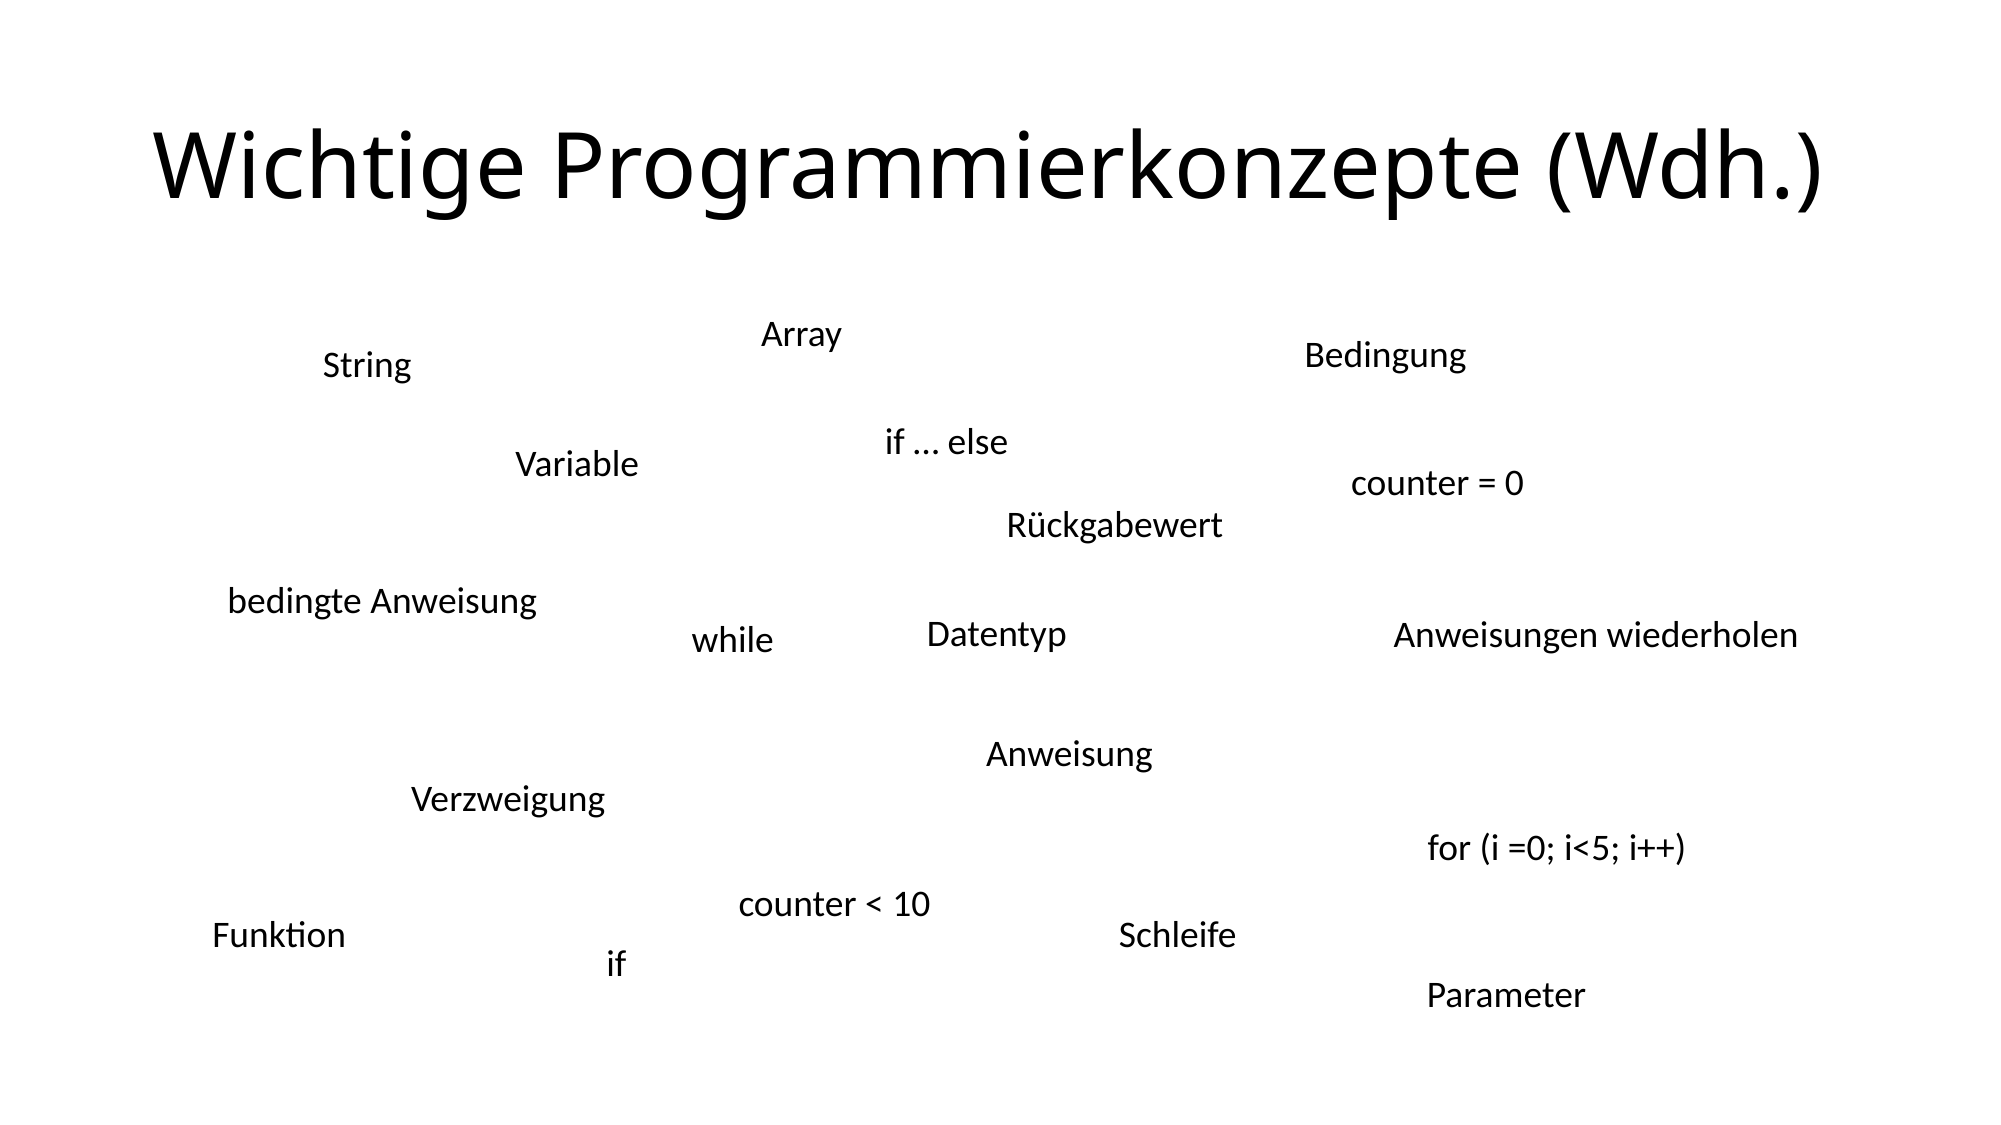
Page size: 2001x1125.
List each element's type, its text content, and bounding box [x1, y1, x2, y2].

text_box Schleife [1104, 902, 1252, 963]
text_box for (i =0; i<5; i++) [1413, 815, 1702, 876]
text_box if … else [870, 409, 1024, 470]
title Wichtige Programmierkonzepte (Wdh.) [137, 59, 1863, 278]
text_box Verzweigung [396, 766, 621, 827]
text_box Parameter [1412, 962, 1602, 1023]
text_box bedingte Anweisung [212, 569, 553, 629]
text_box Anweisungen wiederholen [1378, 603, 1815, 663]
text_box Variable [500, 431, 655, 492]
text_box Anweisung [971, 721, 1168, 782]
text_box Bedingung [1289, 322, 1482, 383]
text_box Datentyp [912, 601, 1082, 662]
text_box String [308, 332, 427, 393]
text_box Funktion [197, 902, 362, 963]
text_box counter < 10 [723, 871, 946, 931]
text_box Rückgabewert [991, 492, 1239, 553]
text_box if [591, 931, 642, 992]
text_box Array [746, 302, 858, 362]
text_box while [676, 607, 789, 668]
text_box counter = 0 [1336, 451, 1540, 511]
